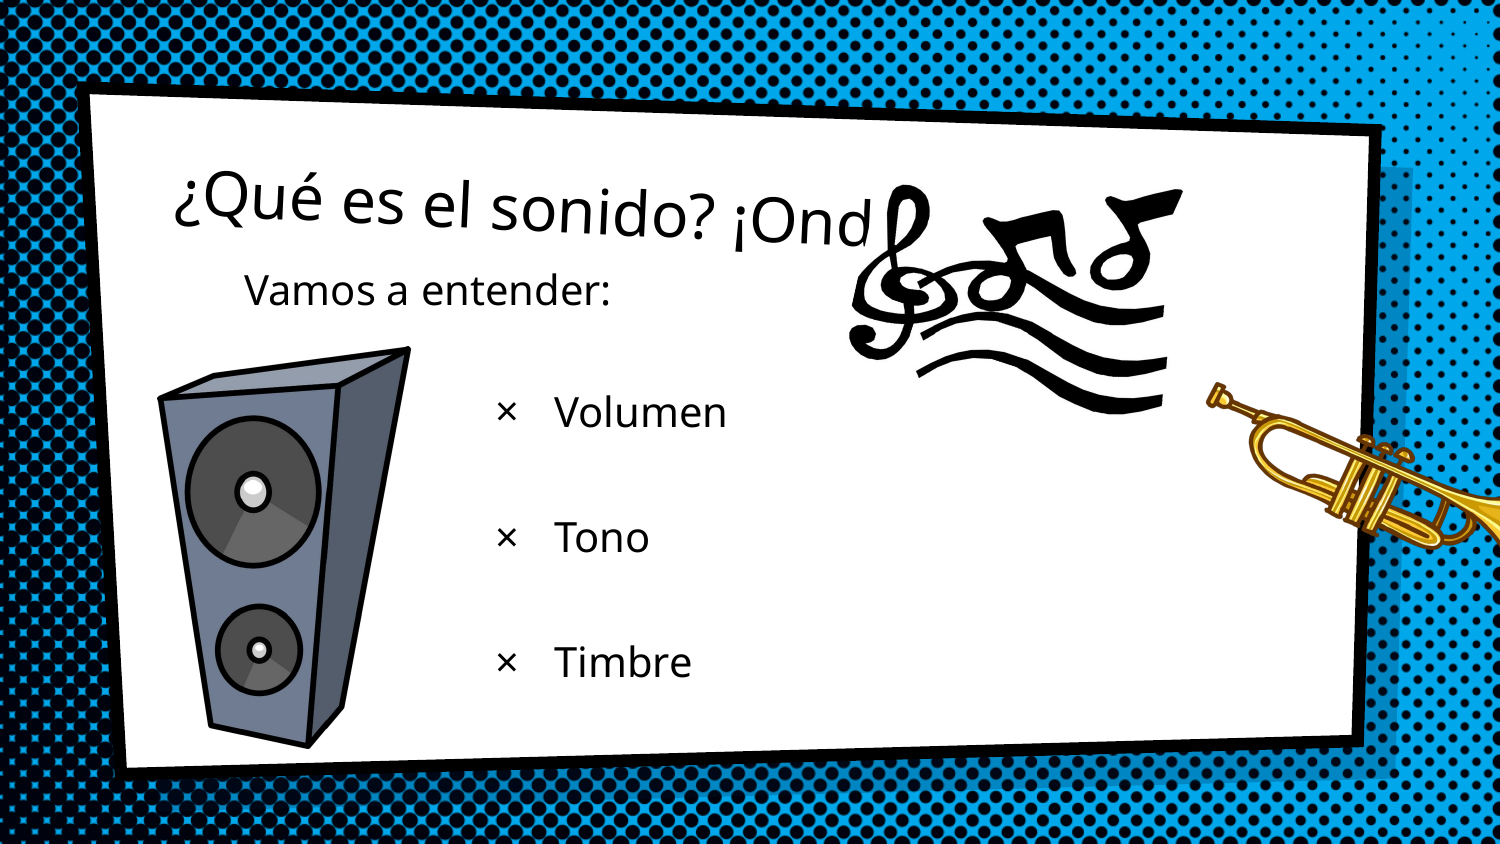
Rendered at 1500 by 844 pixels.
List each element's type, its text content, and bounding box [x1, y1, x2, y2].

picture [1133, 793, 1140, 801]
picture [664, 65, 672, 74]
picture [497, 837, 511, 844]
picture [662, 815, 674, 826]
picture [829, 42, 835, 49]
picture [1156, 793, 1164, 801]
picture [815, 827, 825, 837]
picture [345, 778, 358, 792]
picture [229, 28, 240, 40]
picture [75, 415, 89, 428]
picture [886, 804, 895, 813]
picture [1203, 770, 1211, 777]
picture [615, 791, 627, 803]
picture [99, 17, 111, 28]
picture [380, 0, 393, 6]
picture [746, 30, 753, 38]
picture [64, 75, 76, 87]
picture [1391, 723, 1397, 730]
picture [946, 19, 952, 26]
picture [28, 368, 42, 381]
picture [779, 0, 791, 5]
picture [41, 0, 76, 17]
picture [135, 28, 146, 40]
picture [581, 76, 590, 86]
picture [182, 5, 193, 16]
picture [452, 88, 462, 93]
picture [1085, 793, 1094, 801]
picture [333, 0, 346, 6]
picture [17, 98, 29, 111]
picture [920, 0, 931, 5]
picture [1285, 758, 1293, 765]
picture [1015, 816, 1024, 825]
picture [1225, 0, 1236, 5]
picture [1027, 804, 1036, 813]
picture [1121, 828, 1129, 837]
picture [735, 42, 742, 50]
picture [770, 77, 777, 85]
picture [321, 778, 335, 792]
picture [87, 380, 93, 392]
picture [333, 814, 346, 827]
picture [746, 7, 754, 15]
picture [828, 19, 835, 26]
picture [53, 40, 64, 52]
picture [711, 42, 719, 50]
picture [64, 216, 76, 228]
picture [182, 28, 193, 40]
picture [1250, 770, 1258, 777]
picture [533, 803, 545, 814]
picture [922, 66, 929, 73]
picture [146, 63, 158, 75]
picture [558, 6, 567, 15]
picture [429, 64, 438, 74]
picture [568, 791, 580, 803]
picture [427, 814, 440, 826]
picture [593, 41, 602, 50]
picture [392, 779, 405, 792]
picture [123, 63, 135, 75]
picture [546, 41, 555, 50]
picture [731, 837, 745, 844]
picture [370, 5, 380, 16]
picture [474, 815, 486, 826]
picture [40, 309, 53, 322]
picture [1144, 757, 1152, 766]
picture [534, 6, 544, 15]
picture [910, 101, 917, 108]
picture [685, 0, 697, 5]
picture [263, 0, 276, 6]
picture [1435, 838, 1447, 844]
picture [346, 29, 356, 39]
picture [697, 827, 709, 838]
picture [510, 803, 521, 815]
picture [1494, 639, 1500, 650]
picture [1391, 817, 1398, 824]
picture [193, 64, 205, 75]
picture [899, 66, 906, 73]
picture [1097, 781, 1106, 790]
picture [875, 66, 882, 73]
picture [404, 773, 417, 780]
picture [780, 815, 790, 826]
picture [723, 30, 730, 38]
picture [1050, 804, 1059, 813]
picture [1494, 826, 1500, 838]
picture [1191, 758, 1199, 766]
picture [934, 31, 941, 37]
picture [346, 76, 357, 86]
picture [1366, 0, 1376, 4]
picture [723, 77, 730, 85]
picture [1178, 838, 1189, 844]
picture [968, 816, 977, 825]
picture [393, 76, 403, 86]
picture [52, 227, 65, 240]
picture [1285, 805, 1292, 812]
picture [1297, 817, 1304, 824]
picture [897, 792, 907, 802]
picture [53, 134, 64, 146]
picture [969, 90, 976, 96]
picture [827, 816, 837, 825]
picture [687, 42, 695, 50]
picture [782, 19, 789, 26]
picture [1109, 816, 1118, 825]
picture [922, 89, 929, 96]
picture [875, 19, 882, 26]
picture [358, 41, 368, 51]
picture [580, 803, 592, 814]
picture [394, 29, 403, 39]
picture [41, 28, 53, 40]
picture [357, 774, 370, 780]
picture [1297, 793, 1304, 801]
picture [111, 28, 123, 40]
picture [41, 169, 53, 181]
picture [53, 87, 64, 99]
picture [628, 53, 637, 62]
picture [825, 837, 839, 844]
picture [686, 815, 697, 826]
picture [170, 17, 181, 28]
picture [64, 28, 76, 40]
picture [429, 18, 438, 27]
picture [1356, 782, 1363, 789]
picture [1199, 311, 1500, 649]
picture [1097, 804, 1106, 813]
picture [627, 826, 638, 838]
picture [734, 19, 742, 26]
picture [1297, 770, 1304, 777]
picture [323, 76, 333, 87]
picture [64, 263, 77, 275]
picture [839, 827, 849, 837]
picture [943, 0, 955, 5]
picture [852, 19, 859, 26]
picture [405, 41, 415, 51]
picture [487, 6, 497, 16]
picture [521, 791, 533, 803]
picture [345, 802, 358, 815]
picture [299, 5, 310, 16]
picture [158, 28, 170, 40]
picture [1495, 29, 1500, 39]
picture [674, 803, 685, 814]
picture [864, 78, 871, 85]
picture [827, 792, 837, 802]
picture [911, 7, 917, 14]
picture [638, 837, 651, 844]
picture [652, 53, 661, 62]
picture [427, 772, 440, 780]
picture [862, 827, 872, 837]
picture [123, 17, 135, 28]
picture [581, 30, 590, 39]
picture [899, 43, 906, 49]
picture [205, 28, 217, 40]
picture [474, 791, 486, 803]
picture [464, 30, 473, 39]
picture [1495, 194, 1500, 204]
picture [1379, 782, 1386, 788]
picture [405, 88, 415, 92]
picture [1191, 829, 1199, 836]
picture [358, 17, 368, 27]
picture [874, 792, 884, 802]
picture [53, 16, 64, 28]
picture [41, 216, 53, 228]
picture [568, 0, 580, 5]
picture [40, 286, 53, 298]
picture [639, 791, 650, 803]
picture [394, 53, 403, 62]
picture [1168, 781, 1176, 789]
picture [464, 53, 473, 62]
picture [463, 782, 474, 791]
picture [1132, 769, 1141, 778]
picture [88, 52, 100, 63]
picture [76, 391, 89, 404]
picture [1379, 735, 1386, 742]
picture [1321, 770, 1328, 777]
picture [1391, 770, 1398, 777]
picture [546, 18, 555, 27]
picture [487, 76, 497, 86]
picture [1343, 0, 1353, 5]
picture [864, 101, 871, 107]
picture [1227, 793, 1234, 801]
picture [684, 837, 698, 844]
picture [252, 5, 263, 16]
picture [1238, 829, 1246, 836]
picture [1495, 146, 1500, 157]
picture [593, 18, 602, 27]
picture [1494, 428, 1500, 439]
picture [721, 803, 732, 814]
picture [17, 28, 29, 40]
picture [793, 77, 800, 85]
picture [205, 52, 217, 63]
picture [593, 65, 602, 74]
picture [852, 66, 859, 73]
picture [52, 274, 65, 287]
picture [957, 7, 964, 14]
picture [157, 346, 411, 749]
picture [52, 181, 65, 193]
picture [534, 30, 544, 39]
picture [523, 18, 532, 27]
picture [745, 827, 755, 838]
picture [17, 145, 29, 158]
picture [17, 309, 30, 322]
picture [1249, 0, 1259, 5]
picture [886, 827, 895, 837]
picture [29, 251, 41, 263]
picture [1060, 838, 1072, 844]
picture [675, 77, 684, 85]
picture [840, 54, 847, 61]
picture [205, 75, 216, 85]
picture [781, 89, 789, 96]
picture [864, 31, 871, 38]
picture [370, 76, 380, 86]
picture [770, 7, 777, 14]
picture [1379, 712, 1386, 718]
picture [1356, 829, 1363, 836]
picture [205, 5, 217, 16]
picture [1494, 756, 1500, 768]
picture [88, 75, 99, 81]
picture [87, 473, 98, 487]
picture [1178, 0, 1189, 5]
picture [1225, 838, 1236, 844]
picture [1318, 838, 1330, 844]
picture [793, 31, 800, 38]
picture [943, 838, 955, 844]
picture [933, 828, 942, 837]
picture [756, 791, 767, 802]
picture [1285, 829, 1292, 836]
picture [593, 88, 602, 98]
picture [1494, 568, 1500, 580]
picture [264, 17, 275, 28]
picture [451, 791, 463, 803]
picture [1415, 817, 1421, 824]
picture [839, 804, 849, 813]
picture [746, 54, 754, 61]
picture [545, 0, 557, 5]
picture [580, 826, 592, 838]
picture [1495, 76, 1500, 86]
picture [652, 77, 661, 85]
picture [1494, 404, 1500, 415]
picture [639, 0, 650, 5]
picture [1051, 8, 1058, 14]
picture [581, 6, 590, 15]
picture [1321, 817, 1328, 824]
picture [1050, 828, 1059, 837]
picture [758, 19, 765, 26]
picture [1074, 828, 1082, 837]
picture [29, 227, 41, 240]
picture [887, 101, 894, 108]
picture [18, 75, 29, 87]
picture [333, 790, 346, 804]
picture [919, 838, 932, 844]
picture [592, 815, 603, 826]
picture [240, 40, 252, 51]
picture [440, 53, 450, 62]
picture [440, 76, 450, 86]
picture [52, 415, 65, 428]
picture [287, 64, 299, 75]
picture [1460, 0, 1470, 4]
picture [957, 101, 964, 108]
picture [793, 54, 800, 61]
picture [1274, 794, 1281, 800]
picture [651, 803, 662, 814]
picture [368, 779, 381, 792]
picture [499, 18, 508, 27]
picture [934, 7, 941, 14]
picture [617, 18, 625, 27]
picture [1495, 381, 1500, 392]
picture [1155, 0, 1166, 5]
picture [380, 774, 393, 780]
picture [64, 169, 76, 181]
picture [1285, 782, 1292, 789]
picture [990, 838, 1002, 844]
picture [887, 31, 894, 37]
picture [158, 5, 170, 16]
picture [357, 0, 369, 6]
picture [1038, 816, 1047, 825]
picture [1494, 709, 1500, 721]
picture [1356, 805, 1363, 812]
picture [617, 41, 625, 50]
picture [76, 298, 88, 310]
picture [558, 30, 567, 39]
picture [64, 380, 77, 393]
picture [1180, 793, 1187, 801]
picture [756, 0, 767, 5]
picture [41, 239, 53, 251]
picture [864, 54, 871, 61]
picture [229, 5, 240, 16]
picture [1413, 0, 1423, 4]
picture [404, 0, 416, 6]
picture [966, 838, 979, 844]
picture [427, 790, 440, 803]
picture [334, 775, 346, 780]
picture [1495, 217, 1500, 227]
picture [849, 837, 862, 844]
picture [1344, 770, 1351, 777]
picture [52, 391, 65, 405]
picture [1227, 817, 1234, 824]
picture [111, 5, 123, 17]
picture [733, 791, 744, 802]
picture [1379, 805, 1386, 812]
picture [1121, 757, 1129, 766]
picture [1403, 805, 1409, 812]
picture [276, 52, 287, 63]
picture [1321, 793, 1327, 800]
picture [687, 65, 696, 73]
picture [87, 426, 96, 440]
picture [511, 76, 520, 86]
picture [417, 76, 427, 86]
picture [1250, 817, 1257, 824]
picture [605, 77, 614, 86]
picture [346, 5, 357, 16]
picture [499, 41, 508, 50]
picture [662, 0, 674, 5]
picture [52, 368, 65, 381]
picture [475, 88, 485, 94]
picture [1495, 311, 1500, 321]
picture [76, 321, 88, 334]
picture [76, 251, 86, 263]
picture [252, 75, 263, 87]
picture [440, 6, 450, 16]
picture [64, 427, 77, 440]
picture [804, 792, 813, 802]
picture [699, 6, 707, 15]
picture [568, 815, 580, 826]
picture [17, 239, 30, 252]
picture [64, 239, 76, 252]
picture [64, 146, 76, 157]
picture [1344, 817, 1351, 824]
picture [605, 53, 614, 62]
picture [604, 826, 615, 838]
picture [545, 815, 557, 826]
picture [805, 66, 812, 73]
picture [1379, 758, 1386, 765]
picture [1084, 838, 1096, 844]
picture [990, 0, 1002, 5]
picture [1238, 758, 1246, 765]
picture [1368, 723, 1374, 730]
picture [817, 31, 824, 38]
list Volumen Tono Timbre [464, 370, 1036, 788]
picture [770, 54, 777, 61]
picture [299, 52, 310, 63]
picture [1074, 757, 1083, 766]
picture [921, 792, 930, 802]
picture [697, 803, 709, 814]
picture [1368, 817, 1374, 824]
picture [64, 52, 76, 63]
picture [944, 792, 954, 802]
picture [1013, 838, 1025, 844]
picture [1262, 782, 1269, 789]
picture [286, 0, 299, 6]
picture [1062, 816, 1071, 825]
picture [1027, 828, 1036, 837]
picture [1344, 794, 1351, 800]
picture [323, 52, 333, 63]
picture [661, 837, 675, 844]
picture [64, 333, 77, 346]
picture [802, 837, 815, 844]
picture [1494, 779, 1500, 791]
picture [817, 78, 824, 85]
picture [87, 403, 94, 416]
picture [1332, 829, 1339, 836]
picture [732, 0, 744, 5]
picture [451, 815, 463, 826]
picture [1109, 793, 1117, 801]
picture [1062, 793, 1071, 801]
picture [286, 814, 300, 827]
picture [40, 426, 53, 440]
picture [826, 0, 838, 5]
picture [1109, 769, 1118, 778]
picture [558, 76, 567, 86]
picture [1319, 0, 1329, 5]
picture [17, 52, 29, 64]
picture [958, 54, 964, 61]
picture [240, 64, 252, 75]
picture [452, 41, 462, 50]
picture [840, 78, 847, 85]
picture [873, 0, 885, 5]
picture [852, 89, 859, 96]
picture [476, 18, 485, 27]
picture [52, 204, 65, 216]
picture [1085, 816, 1094, 825]
picture [311, 64, 322, 75]
picture [1201, 838, 1213, 844]
picture [805, 19, 812, 26]
picture [534, 53, 544, 62]
picture [1061, 0, 1072, 5]
picture [840, 31, 847, 38]
picture [310, 814, 323, 827]
picture [1215, 781, 1222, 789]
picture [192, 0, 206, 6]
picture [521, 0, 533, 5]
picture [899, 89, 906, 96]
picture [734, 65, 742, 73]
picture [1201, 0, 1212, 5]
picture [145, 0, 159, 6]
picture [639, 815, 650, 826]
picture [815, 804, 825, 814]
picture [523, 41, 532, 50]
picture [276, 5, 287, 16]
picture [1390, 0, 1399, 5]
picture [1494, 732, 1500, 744]
picture [76, 275, 87, 287]
picture [863, 7, 871, 14]
picture [1050, 757, 1059, 766]
picture [850, 0, 861, 5]
picture [17, 192, 29, 205]
picture [88, 357, 92, 369]
picture [558, 53, 567, 62]
picture [651, 826, 662, 838]
picture [1097, 757, 1106, 766]
picture [28, 344, 42, 358]
picture [887, 78, 894, 84]
picture [1005, 101, 1011, 108]
picture [640, 65, 649, 74]
picture [1038, 769, 1048, 778]
picture [617, 88, 626, 97]
picture [1168, 805, 1176, 812]
picture [1215, 828, 1222, 836]
picture [980, 828, 989, 837]
picture [805, 89, 812, 96]
picture [899, 19, 906, 26]
picture [674, 826, 685, 838]
picture [675, 53, 684, 62]
picture [100, 40, 111, 52]
picture [122, 0, 136, 6]
title ¿Qué es el sonido? ¡Ondas! [157, 116, 885, 275]
picture [652, 6, 661, 15]
picture [664, 18, 672, 26]
picture [1191, 805, 1199, 812]
picture [417, 29, 426, 39]
picture [1121, 781, 1129, 789]
picture [792, 804, 802, 814]
picture [770, 31, 777, 38]
picture [1438, 817, 1444, 824]
picture [1038, 792, 1047, 801]
picture [1296, 0, 1306, 5]
picture [1494, 686, 1500, 697]
picture [440, 29, 450, 39]
picture [346, 52, 357, 63]
picture [404, 814, 416, 826]
picture [1037, 0, 1049, 5]
picture [934, 54, 941, 61]
picture [40, 356, 53, 369]
picture [415, 779, 428, 792]
picture [699, 77, 707, 85]
picture [1004, 7, 1011, 14]
picture [687, 19, 695, 26]
picture [663, 88, 672, 97]
picture [1494, 803, 1500, 814]
picture [780, 791, 790, 802]
picture [628, 6, 637, 15]
picture [664, 42, 672, 50]
picture [1436, 0, 1446, 4]
picture [1156, 770, 1164, 778]
picture [1107, 838, 1119, 844]
picture [640, 18, 649, 27]
picture [652, 30, 660, 38]
picture [321, 802, 335, 815]
picture [474, 0, 486, 6]
picture [76, 204, 83, 216]
picture [487, 30, 497, 39]
picture [758, 89, 765, 97]
picture [309, 790, 323, 804]
picture [546, 65, 555, 74]
picture [1084, 0, 1095, 5]
picture [1085, 769, 1094, 778]
picture [1356, 758, 1363, 765]
picture [544, 837, 558, 844]
picture [416, 802, 428, 815]
picture [1203, 817, 1211, 824]
picture [1494, 475, 1500, 486]
picture [240, 17, 252, 28]
picture [675, 6, 684, 15]
picture [1295, 838, 1307, 844]
picture [0, 0, 498, 844]
picture [64, 122, 76, 134]
picture [299, 75, 310, 87]
picture [1274, 817, 1281, 824]
text_box Vamos a entender: [229, 248, 857, 328]
picture [464, 76, 473, 86]
picture [934, 101, 941, 108]
picture [380, 814, 393, 827]
picture [686, 791, 697, 803]
picture [803, 0, 814, 5]
picture [1144, 781, 1152, 789]
picture [909, 827, 919, 837]
picture [897, 0, 908, 5]
picture [782, 42, 789, 50]
picture [1239, 805, 1246, 812]
picture [252, 29, 263, 40]
picture [29, 40, 41, 52]
picture [41, 52, 53, 63]
picture [52, 298, 65, 310]
picture [498, 814, 510, 826]
picture [64, 192, 76, 205]
picture [1309, 829, 1316, 836]
picture [451, 0, 463, 6]
picture [217, 40, 228, 52]
picture [53, 157, 65, 169]
picture [569, 41, 579, 50]
picture [1365, 838, 1377, 844]
picture [41, 145, 53, 157]
picture [851, 816, 860, 825]
picture [614, 837, 628, 844]
picture [229, 75, 240, 86]
picture [981, 101, 988, 108]
picture [1412, 838, 1424, 844]
picture [1482, 838, 1494, 844]
picture [239, 0, 253, 6]
picture [29, 157, 41, 169]
picture [628, 30, 637, 39]
picture [135, 52, 146, 63]
picture [570, 18, 579, 27]
picture [76, 368, 88, 381]
picture [1368, 770, 1374, 777]
picture [946, 66, 952, 73]
picture [616, 65, 625, 74]
picture [817, 54, 824, 61]
picture [88, 28, 99, 40]
picture [1097, 828, 1106, 837]
picture [17, 356, 30, 370]
picture [699, 30, 707, 38]
picture [216, 0, 229, 6]
picture [276, 29, 287, 40]
picture [968, 792, 977, 802]
picture [1262, 805, 1269, 812]
picture [956, 827, 965, 837]
picture [463, 802, 475, 815]
picture [523, 65, 532, 74]
picture [1309, 805, 1316, 812]
picture [287, 40, 298, 51]
picture [967, 0, 978, 5]
picture [76, 40, 88, 52]
picture [1239, 782, 1246, 789]
picture [193, 17, 205, 28]
picture [723, 54, 730, 61]
picture [229, 52, 240, 63]
picture [405, 18, 415, 27]
picture [1309, 782, 1316, 789]
picture [323, 5, 333, 16]
picture [1037, 838, 1049, 844]
picture [1272, 0, 1282, 5]
picture [170, 64, 181, 75]
picture [135, 75, 146, 83]
picture [898, 816, 907, 825]
picture [429, 88, 438, 93]
picture [628, 77, 637, 86]
picture [52, 321, 65, 334]
picture [875, 89, 882, 96]
picture [1108, 0, 1119, 5]
picture [404, 790, 417, 803]
picture [721, 827, 732, 838]
picture [1180, 817, 1187, 824]
picture [1050, 781, 1059, 790]
picture [193, 40, 205, 52]
picture [29, 204, 41, 216]
picture [615, 0, 627, 5]
picture [476, 65, 485, 74]
picture [570, 65, 579, 74]
picture [921, 816, 930, 825]
picture [922, 19, 929, 26]
picture [29, 87, 41, 99]
picture [439, 802, 451, 815]
picture [862, 804, 872, 813]
picture [29, 181, 41, 193]
picture [1274, 770, 1281, 777]
picture [452, 65, 462, 74]
picture [417, 6, 427, 15]
picture [1074, 804, 1082, 813]
picture [981, 7, 988, 14]
picture [592, 791, 603, 803]
picture [158, 52, 170, 63]
picture [286, 790, 311, 815]
picture [64, 98, 76, 111]
picture [76, 64, 88, 75]
picture [17, 333, 30, 346]
picture [1309, 758, 1316, 765]
picture [1495, 357, 1500, 368]
picture [546, 88, 555, 96]
picture [64, 356, 77, 369]
picture [911, 54, 917, 61]
picture [511, 30, 520, 39]
picture [1495, 240, 1500, 250]
picture [592, 0, 603, 5]
picture [640, 41, 649, 50]
picture [768, 803, 779, 814]
picture [41, 192, 53, 204]
picture [1014, 0, 1025, 5]
picture [887, 54, 894, 61]
picture [29, 274, 41, 287]
picture [1495, 334, 1500, 344]
picture [17, 262, 30, 276]
picture [276, 76, 287, 87]
picture [264, 64, 275, 75]
picture [464, 6, 473, 15]
picture [1168, 758, 1176, 766]
picture [1215, 805, 1222, 812]
picture [64, 403, 77, 416]
picture [872, 837, 885, 844]
picture [746, 77, 754, 85]
picture [793, 7, 801, 14]
picture [182, 52, 193, 63]
picture [1215, 758, 1223, 766]
picture [1271, 838, 1283, 844]
picture [778, 837, 792, 844]
picture [511, 53, 520, 62]
picture [1459, 838, 1470, 844]
picture [709, 815, 720, 826]
picture [523, 88, 532, 96]
picture [758, 42, 765, 50]
picture [887, 7, 894, 14]
picture [756, 815, 767, 826]
picture [17, 286, 30, 299]
picture [991, 792, 1001, 801]
picture [369, 802, 381, 815]
picture [805, 42, 812, 49]
picture [1495, 170, 1500, 180]
picture [1015, 792, 1024, 801]
picture [298, 776, 322, 792]
picture [41, 75, 53, 87]
picture [1494, 662, 1500, 674]
picture [335, 41, 345, 51]
picture [75, 0, 89, 6]
picture [76, 17, 88, 28]
picture [486, 802, 498, 815]
picture [1495, 287, 1500, 298]
picture [1179, 770, 1188, 778]
picture [840, 7, 847, 14]
picture [1226, 770, 1234, 777]
picture [567, 837, 581, 844]
picture [498, 0, 510, 6]
picture [252, 52, 263, 63]
picture [52, 345, 65, 357]
picture [370, 29, 380, 39]
picture [53, 110, 65, 122]
picture [1297, 749, 1305, 754]
picture [17, 169, 29, 181]
picture [487, 53, 497, 62]
picture [676, 30, 684, 38]
picture [170, 40, 181, 52]
picture [557, 826, 568, 838]
picture [40, 333, 53, 346]
picture [264, 40, 275, 51]
picture [980, 804, 989, 813]
picture [452, 18, 462, 27]
picture [217, 64, 228, 75]
picture [1133, 816, 1141, 825]
picture [615, 815, 627, 826]
picture [733, 815, 744, 826]
picture [393, 5, 403, 16]
picture [711, 89, 719, 97]
picture [40, 380, 54, 393]
picture [699, 54, 707, 61]
picture [382, 41, 391, 51]
picture [896, 838, 909, 844]
picture [709, 791, 720, 802]
picture [1156, 817, 1164, 824]
picture [335, 17, 345, 27]
picture [357, 790, 370, 804]
picture [605, 6, 614, 15]
picture [1495, 53, 1500, 62]
picture [934, 78, 941, 84]
picture [1121, 805, 1129, 813]
picture [711, 19, 718, 26]
picture [852, 42, 859, 49]
picture [29, 110, 41, 122]
picture [64, 286, 77, 299]
picture [875, 42, 882, 49]
picture [1168, 828, 1176, 836]
picture [1248, 838, 1260, 844]
picture [1154, 838, 1166, 844]
picture [1145, 805, 1152, 813]
picture [392, 802, 404, 815]
picture [708, 837, 722, 844]
picture [311, 17, 322, 28]
picture [1073, 781, 1083, 790]
picture [1003, 804, 1012, 813]
picture [687, 89, 696, 97]
picture [380, 790, 393, 804]
picture [520, 837, 534, 844]
picture [76, 181, 82, 193]
picture [1203, 793, 1211, 801]
picture [734, 89, 742, 97]
picture [1342, 838, 1353, 844]
picture [640, 88, 649, 97]
picture [427, 0, 440, 6]
picture [803, 815, 813, 825]
picture [1494, 451, 1500, 462]
picture [956, 804, 966, 813]
picture [768, 827, 778, 838]
picture [64, 438, 97, 475]
picture [76, 158, 81, 169]
picture [922, 42, 929, 49]
picture [1332, 805, 1339, 812]
picture [429, 41, 438, 51]
picture [533, 826, 545, 838]
picture [64, 309, 77, 322]
picture [28, 415, 42, 428]
picture [499, 65, 509, 74]
picture [850, 792, 860, 802]
picture [382, 18, 392, 27]
picture [837, 122, 1213, 439]
picture [1368, 676, 1374, 683]
picture [311, 41, 322, 51]
picture [946, 89, 952, 96]
picture [1495, 6, 1500, 16]
picture [1191, 781, 1199, 789]
picture [53, 63, 64, 75]
picture [88, 0, 112, 17]
picture [627, 803, 638, 814]
picture [744, 803, 755, 814]
picture [382, 64, 392, 74]
picture [1262, 829, 1269, 836]
picture [357, 814, 370, 827]
picture [439, 779, 452, 792]
picture [605, 30, 614, 39]
picture [1131, 0, 1142, 5]
picture [41, 122, 53, 134]
picture [169, 0, 182, 6]
picture [499, 88, 508, 95]
picture [1495, 123, 1500, 133]
picture [709, 0, 721, 5]
picture [557, 803, 568, 814]
picture [28, 298, 42, 310]
picture [991, 816, 1001, 825]
picture [758, 66, 765, 73]
picture [521, 815, 533, 826]
picture [323, 29, 333, 39]
picture [1003, 828, 1012, 837]
picture [662, 791, 674, 803]
picture [17, 216, 30, 228]
picture [1144, 828, 1152, 837]
picture [451, 772, 463, 780]
picture [711, 65, 719, 73]
picture [945, 816, 954, 825]
picture [1495, 100, 1500, 110]
picture [29, 321, 42, 334]
picture [29, 134, 41, 146]
picture [933, 804, 942, 813]
picture [534, 76, 544, 86]
picture [1426, 829, 1433, 835]
picture [581, 53, 590, 62]
picture [417, 53, 427, 62]
picture [123, 40, 135, 52]
picture [603, 803, 615, 814]
picture [147, 17, 158, 28]
picture [545, 791, 557, 803]
picture [1250, 793, 1257, 800]
picture [17, 122, 29, 134]
picture [41, 263, 53, 275]
picture [111, 75, 123, 82]
picture [76, 228, 85, 240]
picture [1483, 0, 1493, 5]
picture [52, 438, 65, 452]
picture [299, 29, 310, 40]
picture [1379, 829, 1386, 835]
picture [817, 7, 824, 14]
picture [909, 804, 919, 813]
picture [498, 791, 510, 803]
picture [52, 251, 65, 263]
picture [510, 826, 521, 838]
picture [969, 66, 976, 73]
picture [476, 41, 485, 51]
title ¿Qué es el sonido? ¡Ondas! [1063, 159, 1316, 296]
picture [29, 17, 41, 28]
picture [828, 66, 835, 73]
picture [511, 6, 520, 15]
picture [828, 89, 836, 96]
picture [182, 75, 193, 84]
picture [334, 64, 345, 74]
picture [722, 6, 731, 15]
picture [217, 17, 228, 28]
picture [1131, 838, 1143, 844]
picture [158, 75, 170, 84]
picture [41, 99, 53, 110]
picture [111, 52, 123, 63]
picture [1389, 838, 1400, 844]
picture [1494, 615, 1500, 627]
picture [782, 66, 789, 73]
picture [874, 816, 884, 825]
picture [135, 5, 146, 16]
picture [1494, 592, 1500, 603]
picture [358, 64, 368, 74]
picture [1333, 782, 1339, 789]
picture [1062, 769, 1071, 778]
picture [791, 827, 802, 837]
picture [1262, 758, 1269, 765]
picture [1495, 263, 1500, 274]
picture [310, 0, 323, 6]
picture [569, 88, 579, 97]
picture [755, 837, 768, 844]
picture [370, 53, 380, 63]
picture [146, 40, 158, 52]
picture [1332, 758, 1339, 765]
picture [99, 64, 111, 75]
picture [40, 403, 53, 416]
picture [76, 345, 88, 357]
picture [405, 64, 415, 74]
picture [591, 837, 605, 844]
picture [29, 63, 41, 75]
picture [288, 17, 298, 28]
